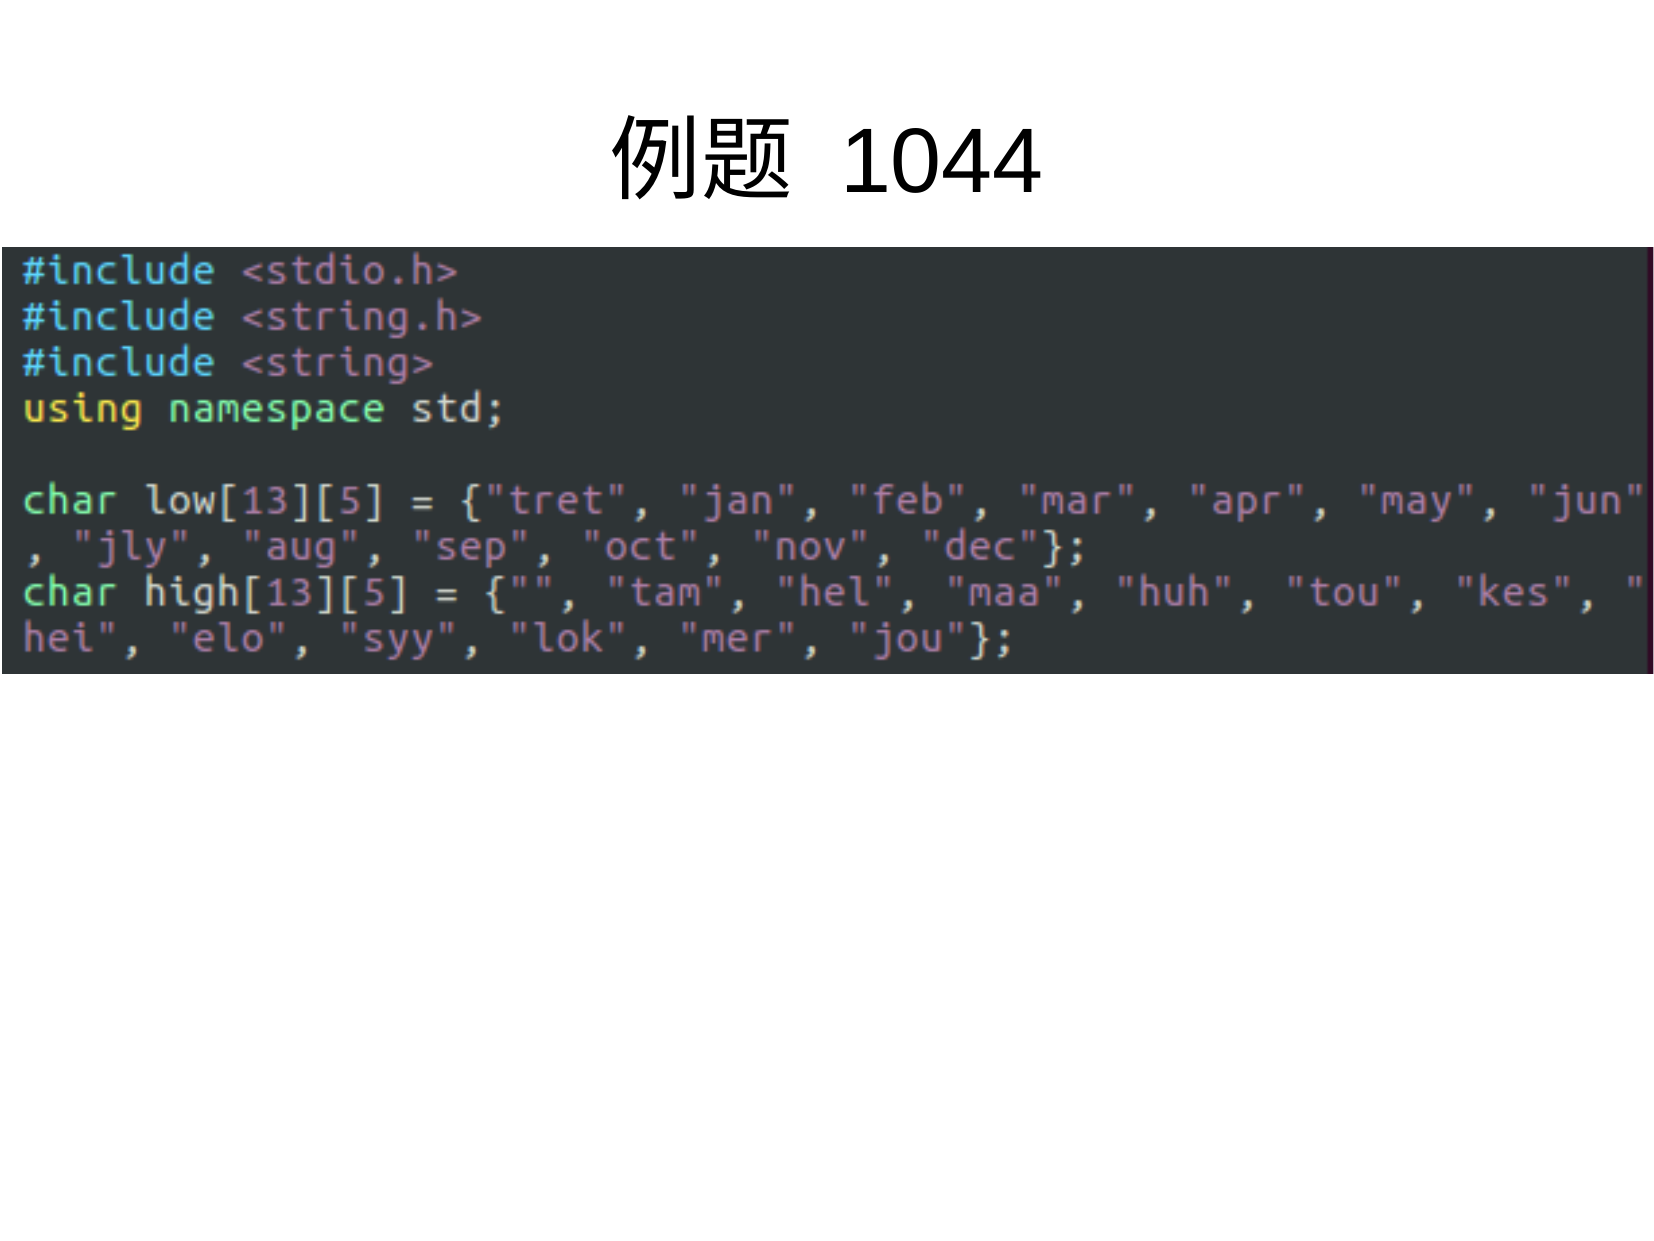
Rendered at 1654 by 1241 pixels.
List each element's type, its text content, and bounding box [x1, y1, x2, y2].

picture [2, 247, 1654, 674]
title 例题 1044 [82, 49, 1571, 247]
